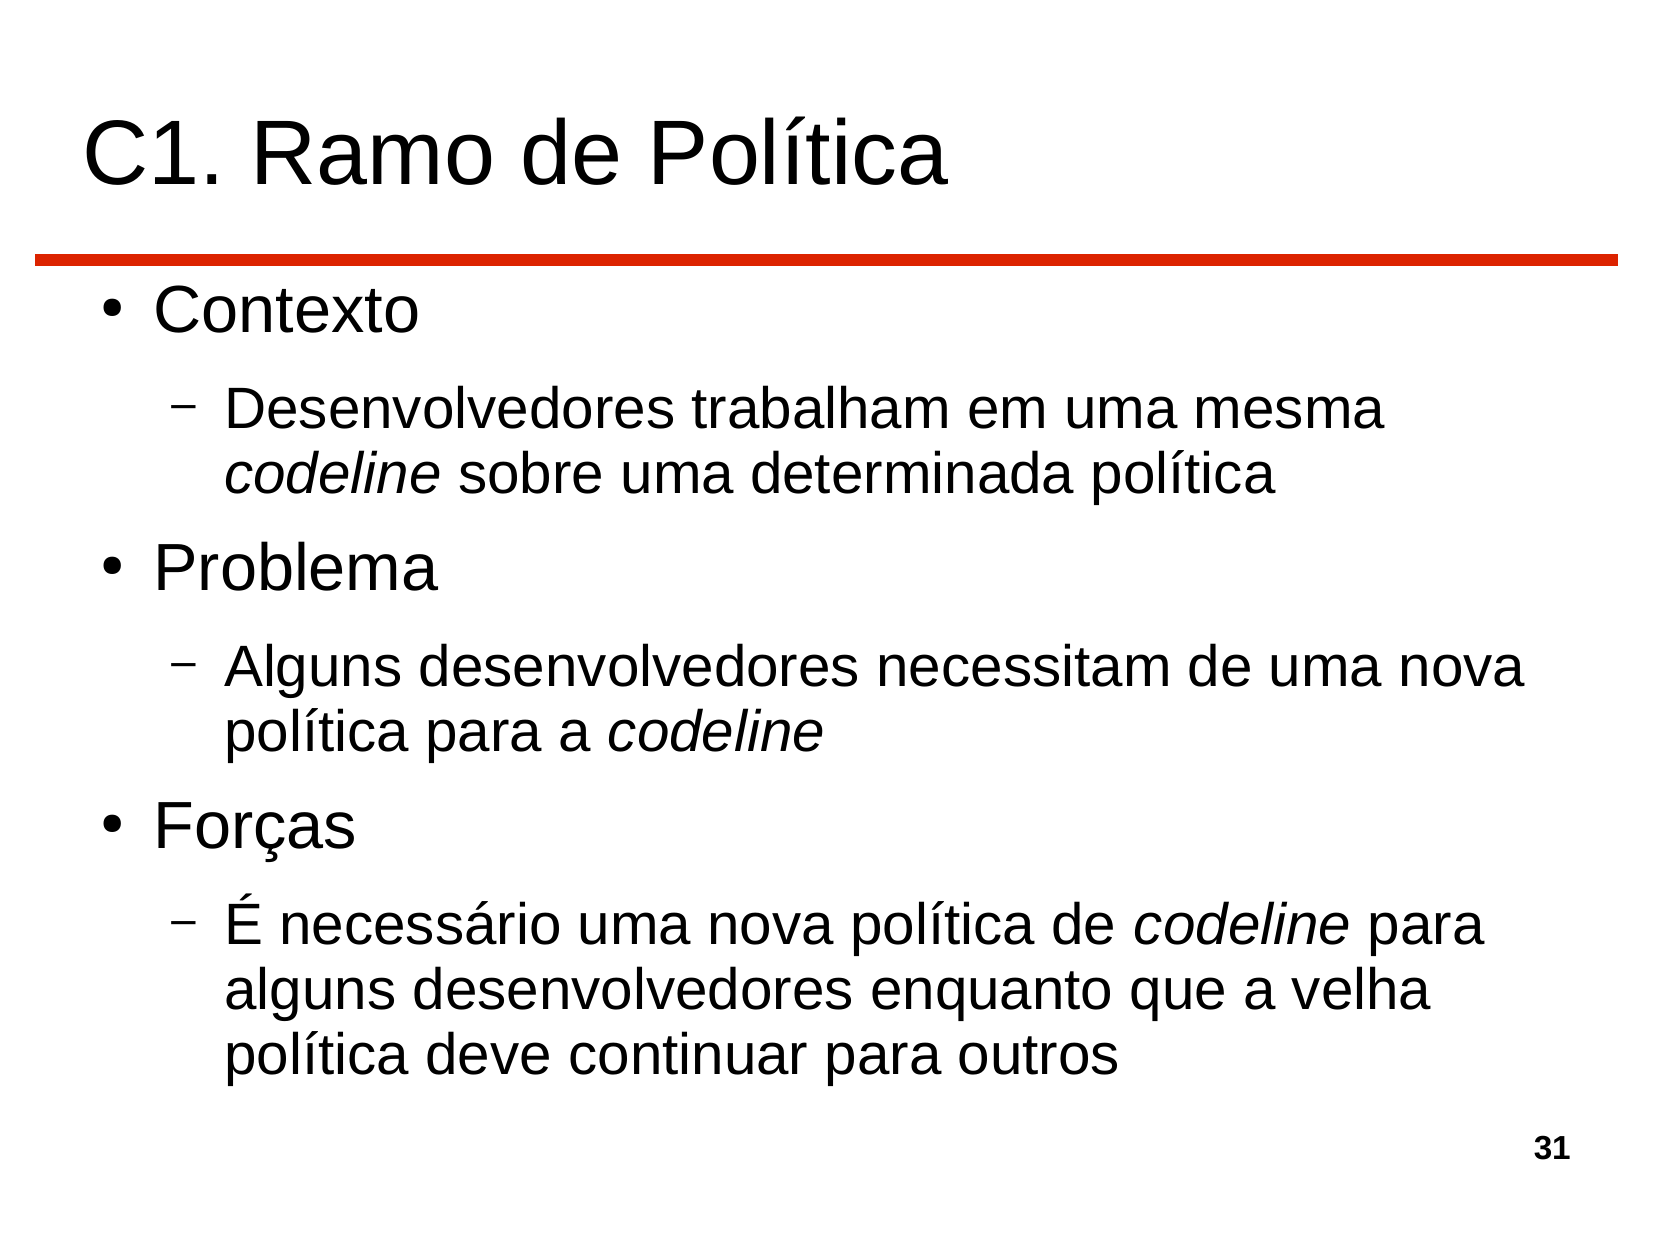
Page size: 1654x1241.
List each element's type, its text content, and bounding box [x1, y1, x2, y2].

list Contexto Desenvolvedores trabalham em uma mesma codeline sobre uma determinada política Problema Alguns desenvolvedores necessitam de uma nova política para a codeline Forças É necessário uma nova política de codeline para alguns desenvolvedores enquanto que a velha política deve continuar para outros [82, 271, 1571, 1134]
title C1. Ramo de Política [82, 49, 1571, 257]
